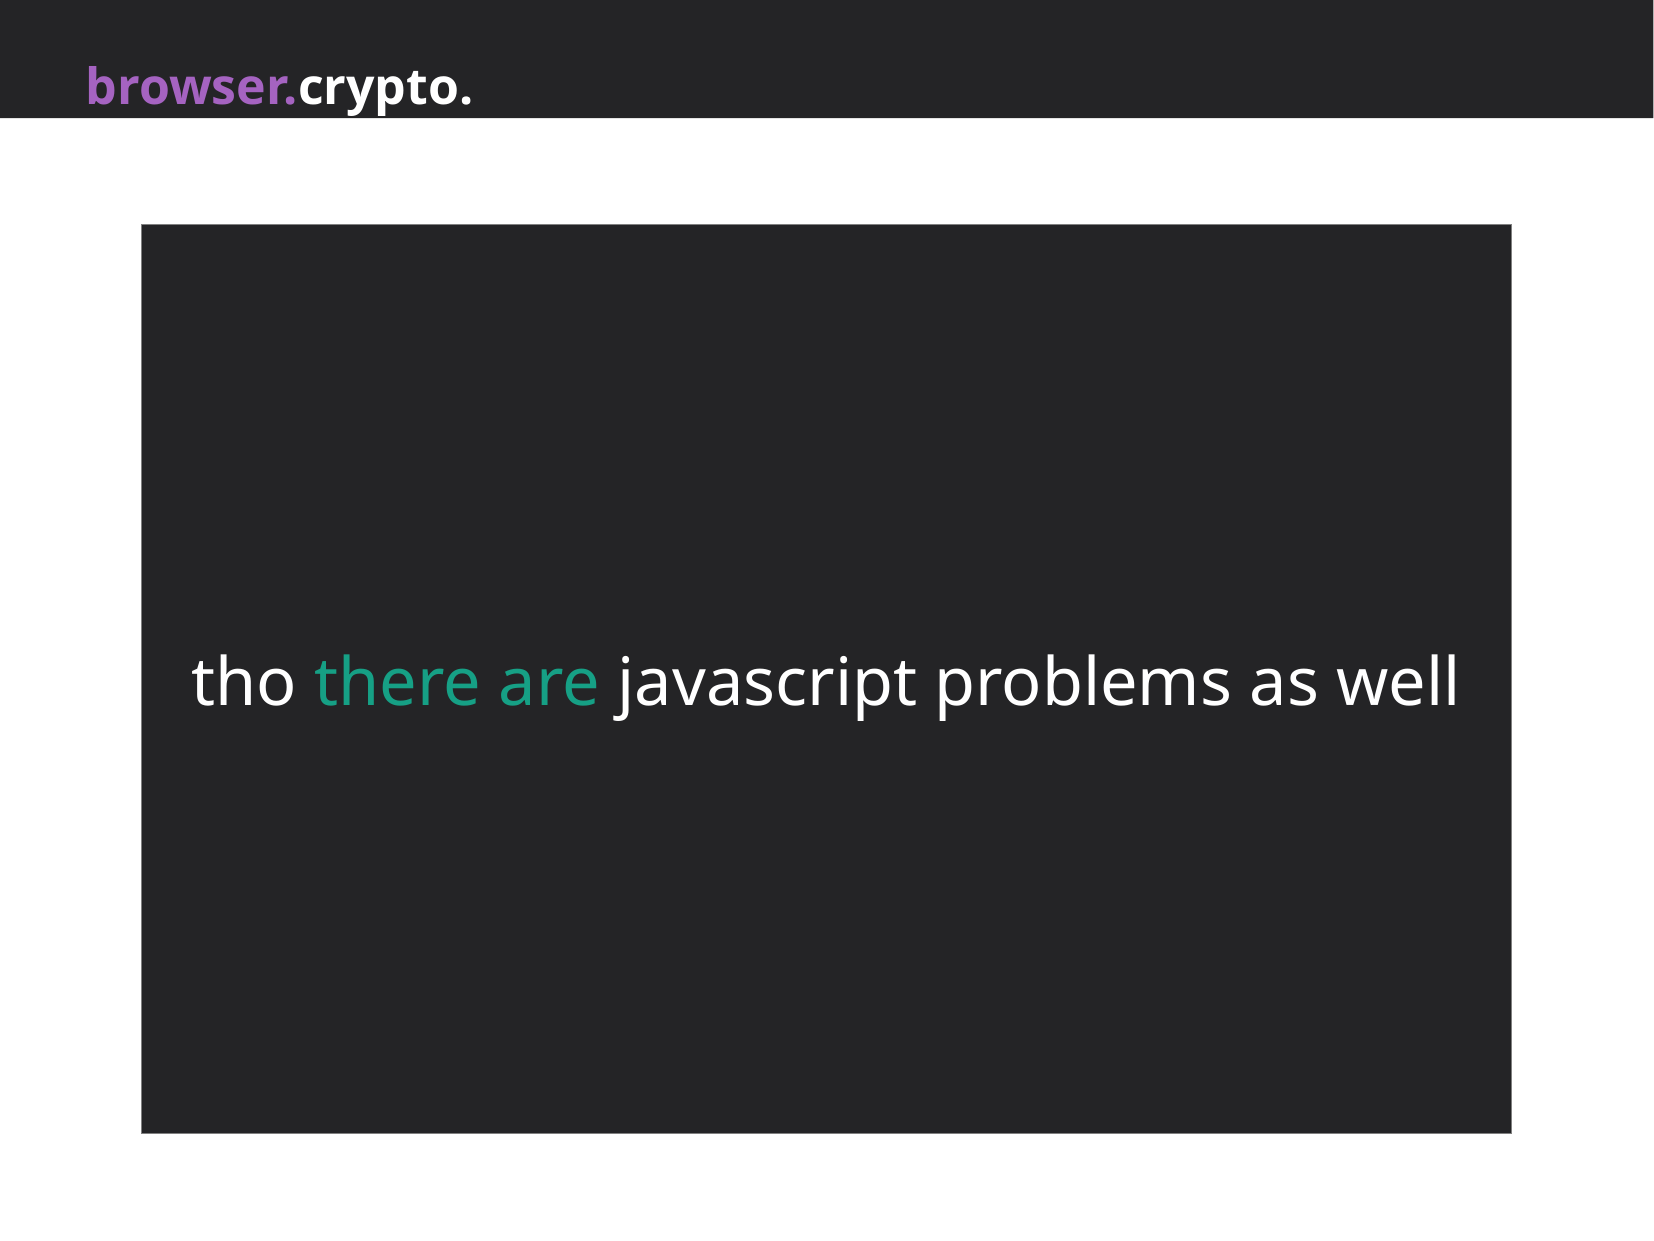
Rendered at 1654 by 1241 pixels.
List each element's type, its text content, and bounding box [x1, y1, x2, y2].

text_box tho there are javascript problems as well [141, 224, 1512, 1134]
text_box browser.crypto. [70, 43, 567, 119]
text_box [165, 531, 1441, 1087]
text_box [0, 0, 1654, 119]
